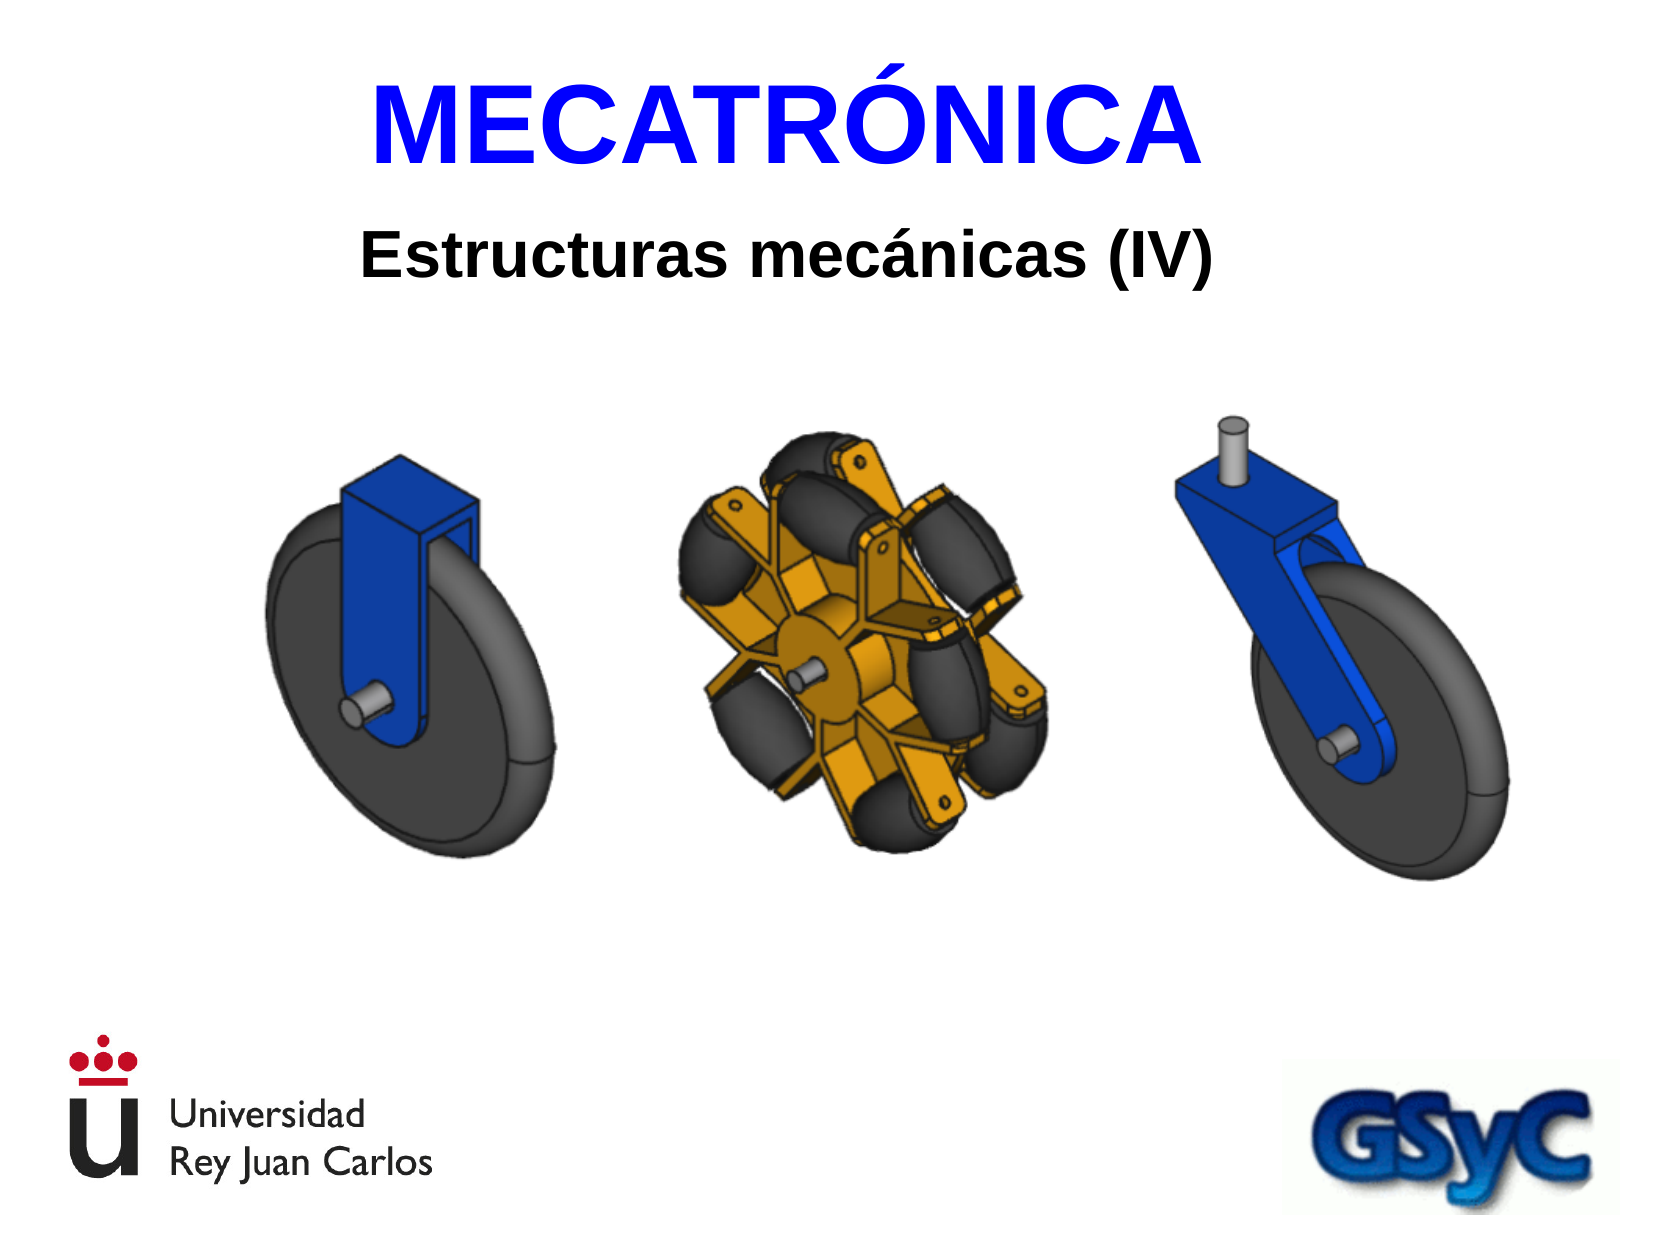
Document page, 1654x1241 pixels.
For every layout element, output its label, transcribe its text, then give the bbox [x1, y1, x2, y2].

picture [1155, 404, 1518, 902]
picture [222, 434, 616, 890]
title Estructuras mecánicas (IV) [330, 211, 1246, 330]
title MECATRÓNICA [45, 39, 1531, 211]
picture [1282, 1059, 1621, 1216]
picture [660, 419, 1057, 867]
picture [45, 1019, 451, 1197]
